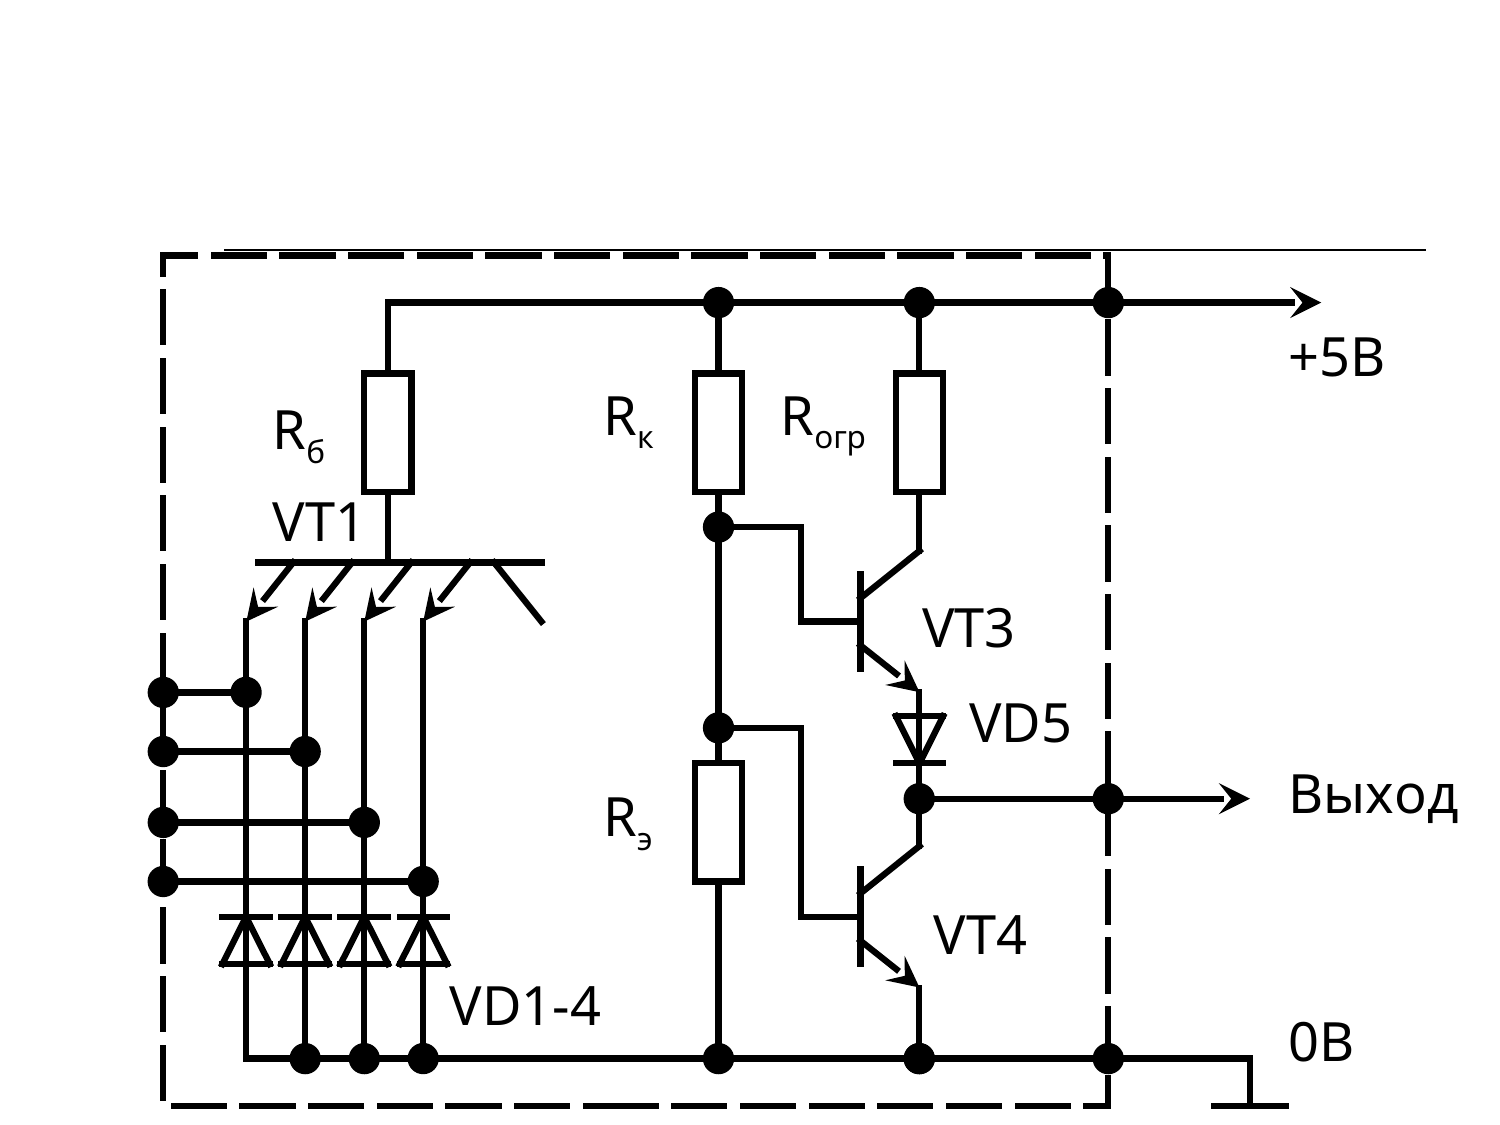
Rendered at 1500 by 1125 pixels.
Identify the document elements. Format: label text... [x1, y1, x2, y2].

text_box Rб [258, 387, 365, 478]
text_box VT4 [919, 893, 1073, 974]
text_box [695, 373, 743, 492]
text_box Rэ [588, 774, 695, 865]
text_box VT1 [258, 479, 412, 561]
text_box [895, 373, 943, 492]
text_box [364, 373, 412, 479]
text_box VD5 [954, 680, 1109, 762]
text_box Rогр [765, 373, 896, 463]
text_box +5В [1273, 314, 1428, 395]
text_box VT3 [907, 586, 1062, 667]
text_box VD1-4 [435, 964, 707, 1045]
text_box 0В [1273, 999, 1428, 1080]
text_box Rк [588, 373, 695, 463]
text_box [695, 763, 743, 882]
text_box Выход [1273, 751, 1493, 832]
